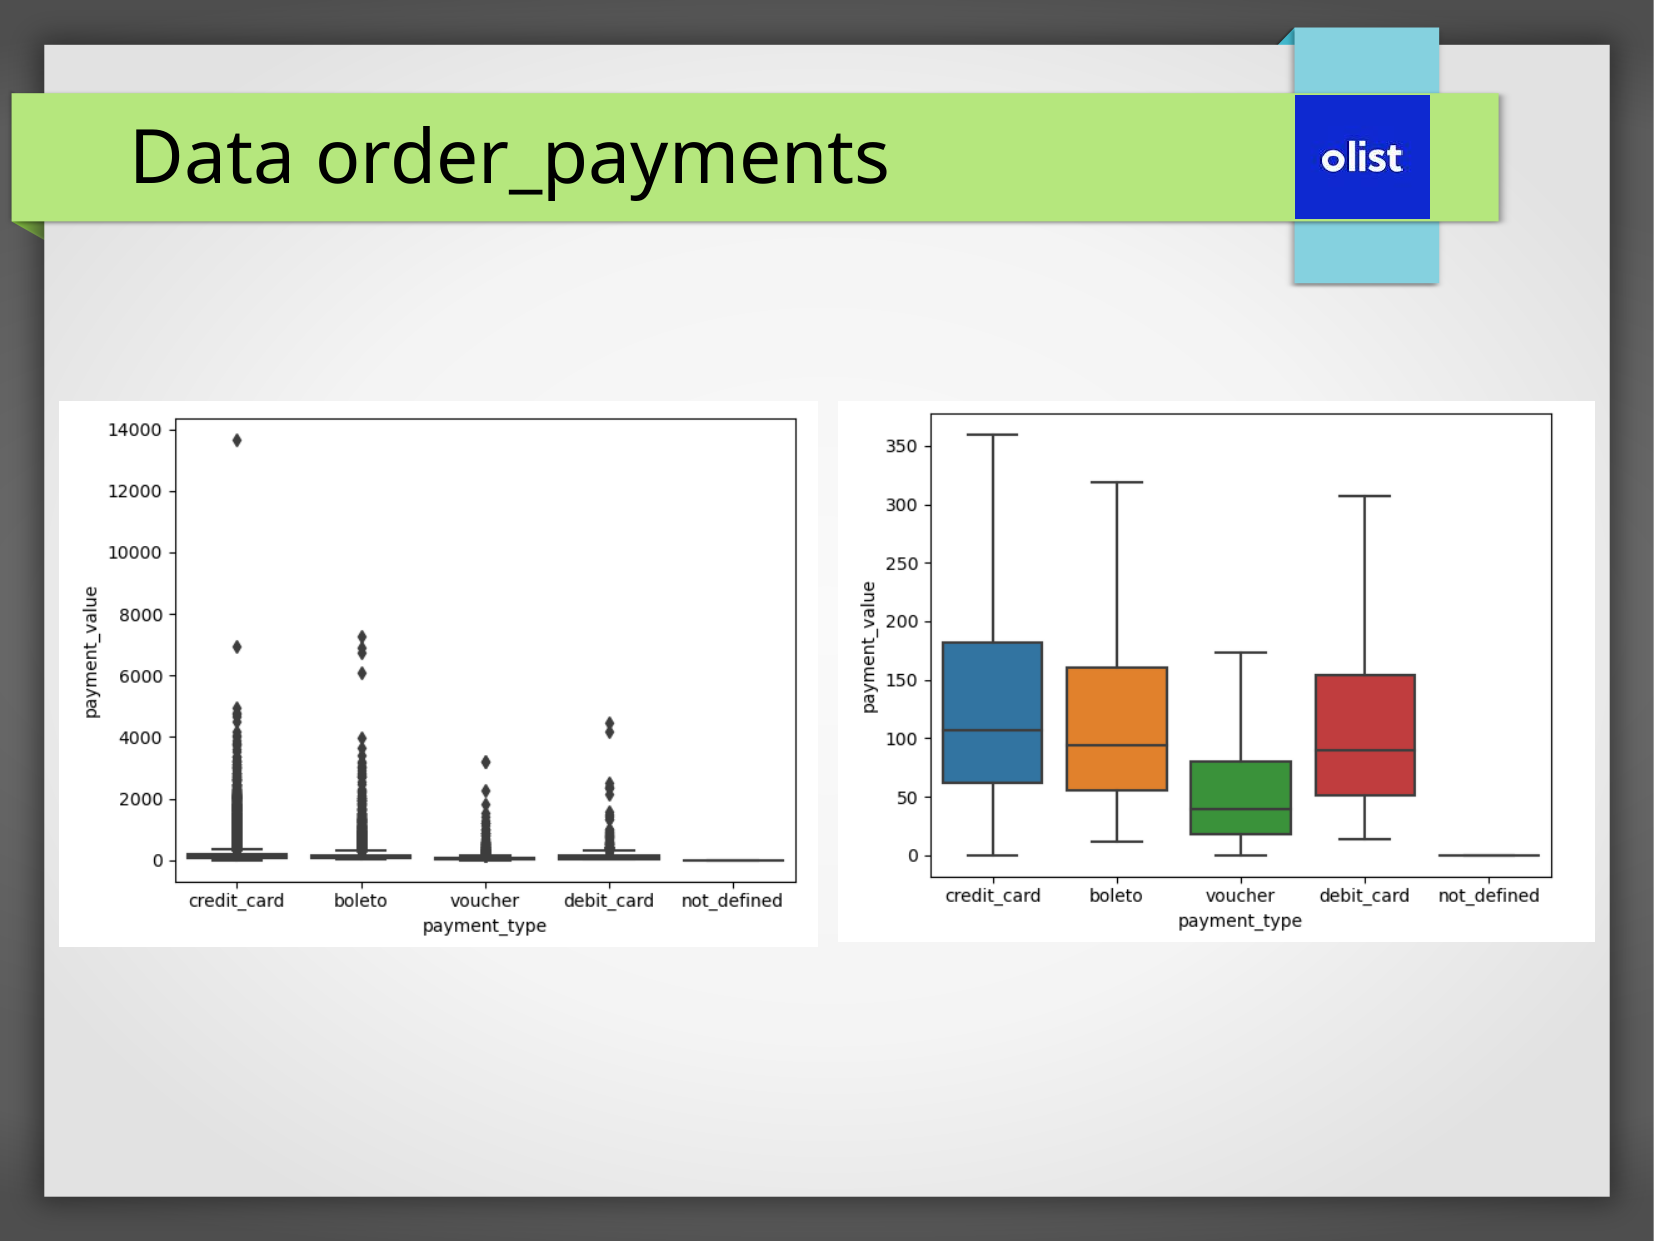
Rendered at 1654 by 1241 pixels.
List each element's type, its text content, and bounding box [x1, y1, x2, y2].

title Data order_payments [129, 95, 1295, 214]
picture [0, 0, 1654, 1241]
